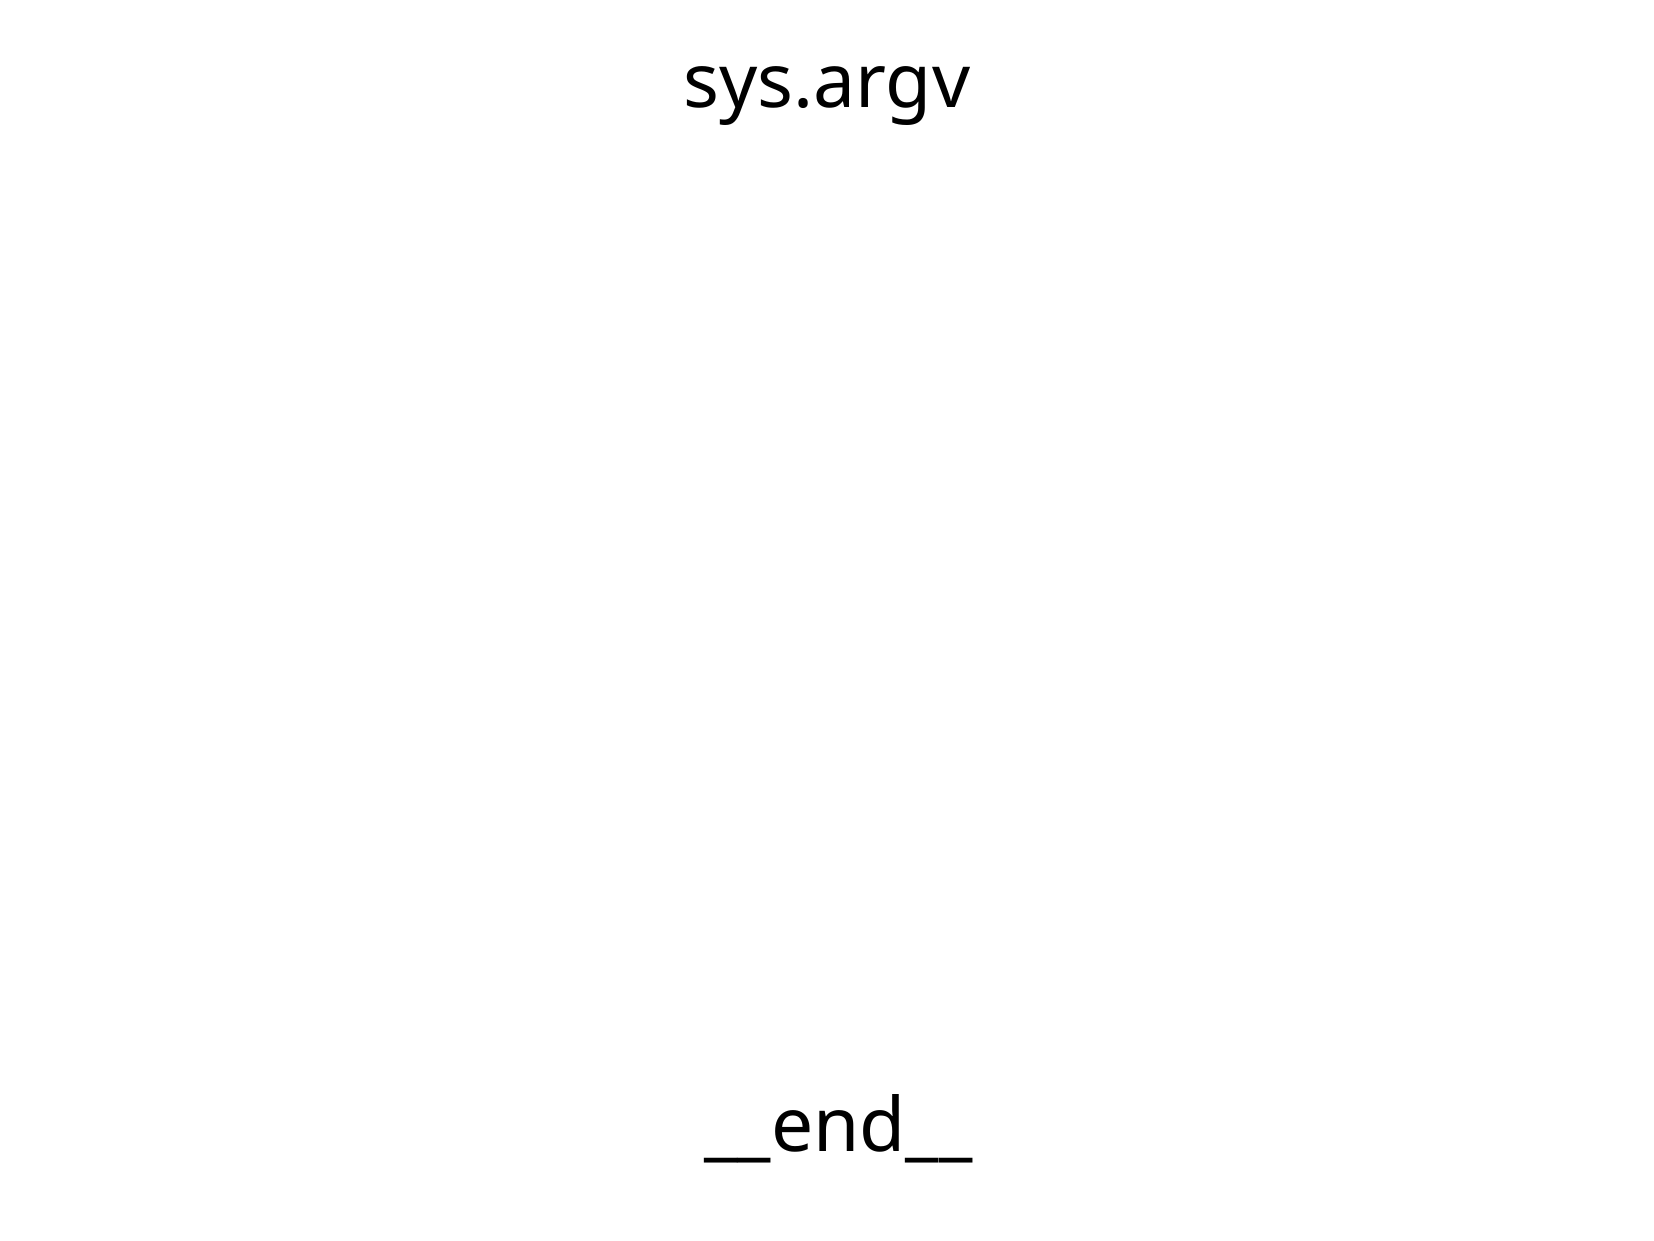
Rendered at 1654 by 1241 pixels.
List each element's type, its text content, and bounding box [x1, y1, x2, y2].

title sys.argv [82, 37, 1571, 120]
title __end__ [94, 1051, 1583, 1193]
